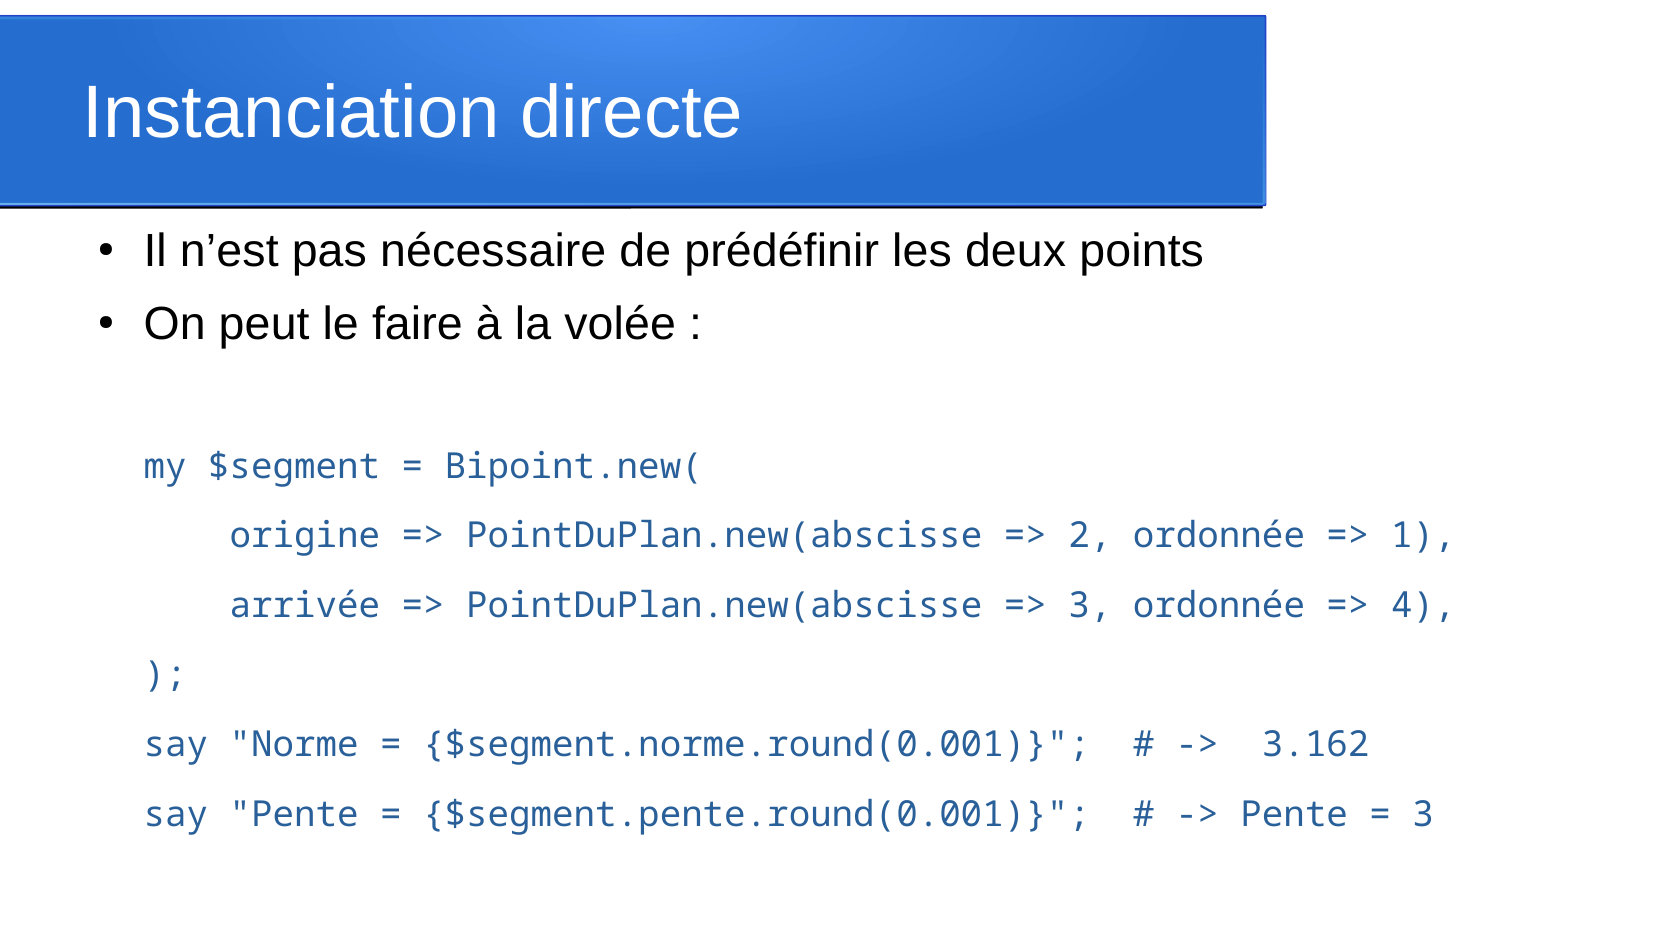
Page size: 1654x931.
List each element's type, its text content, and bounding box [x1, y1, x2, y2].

list Il n’est pas nécessaire de prédéfinir les deux points On peut le faire à la volée : my $segment = Bipoint.new( origine => PointDuPlan.new(abscisse => 2, ordonnée => 1), arrivée => PointDuPlan.new(abscisse => 3, ordonnée => 4), ); say "Norme = {$segment.norme.round(0.001)}"; # -> 3.162 say "Pente = {$segment.pente.round(0.001)}"; # -> Pente = 3 [82, 224, 1571, 851]
title Instanciation directe [82, 35, 1235, 189]
picture [0, 13, 1270, 212]
